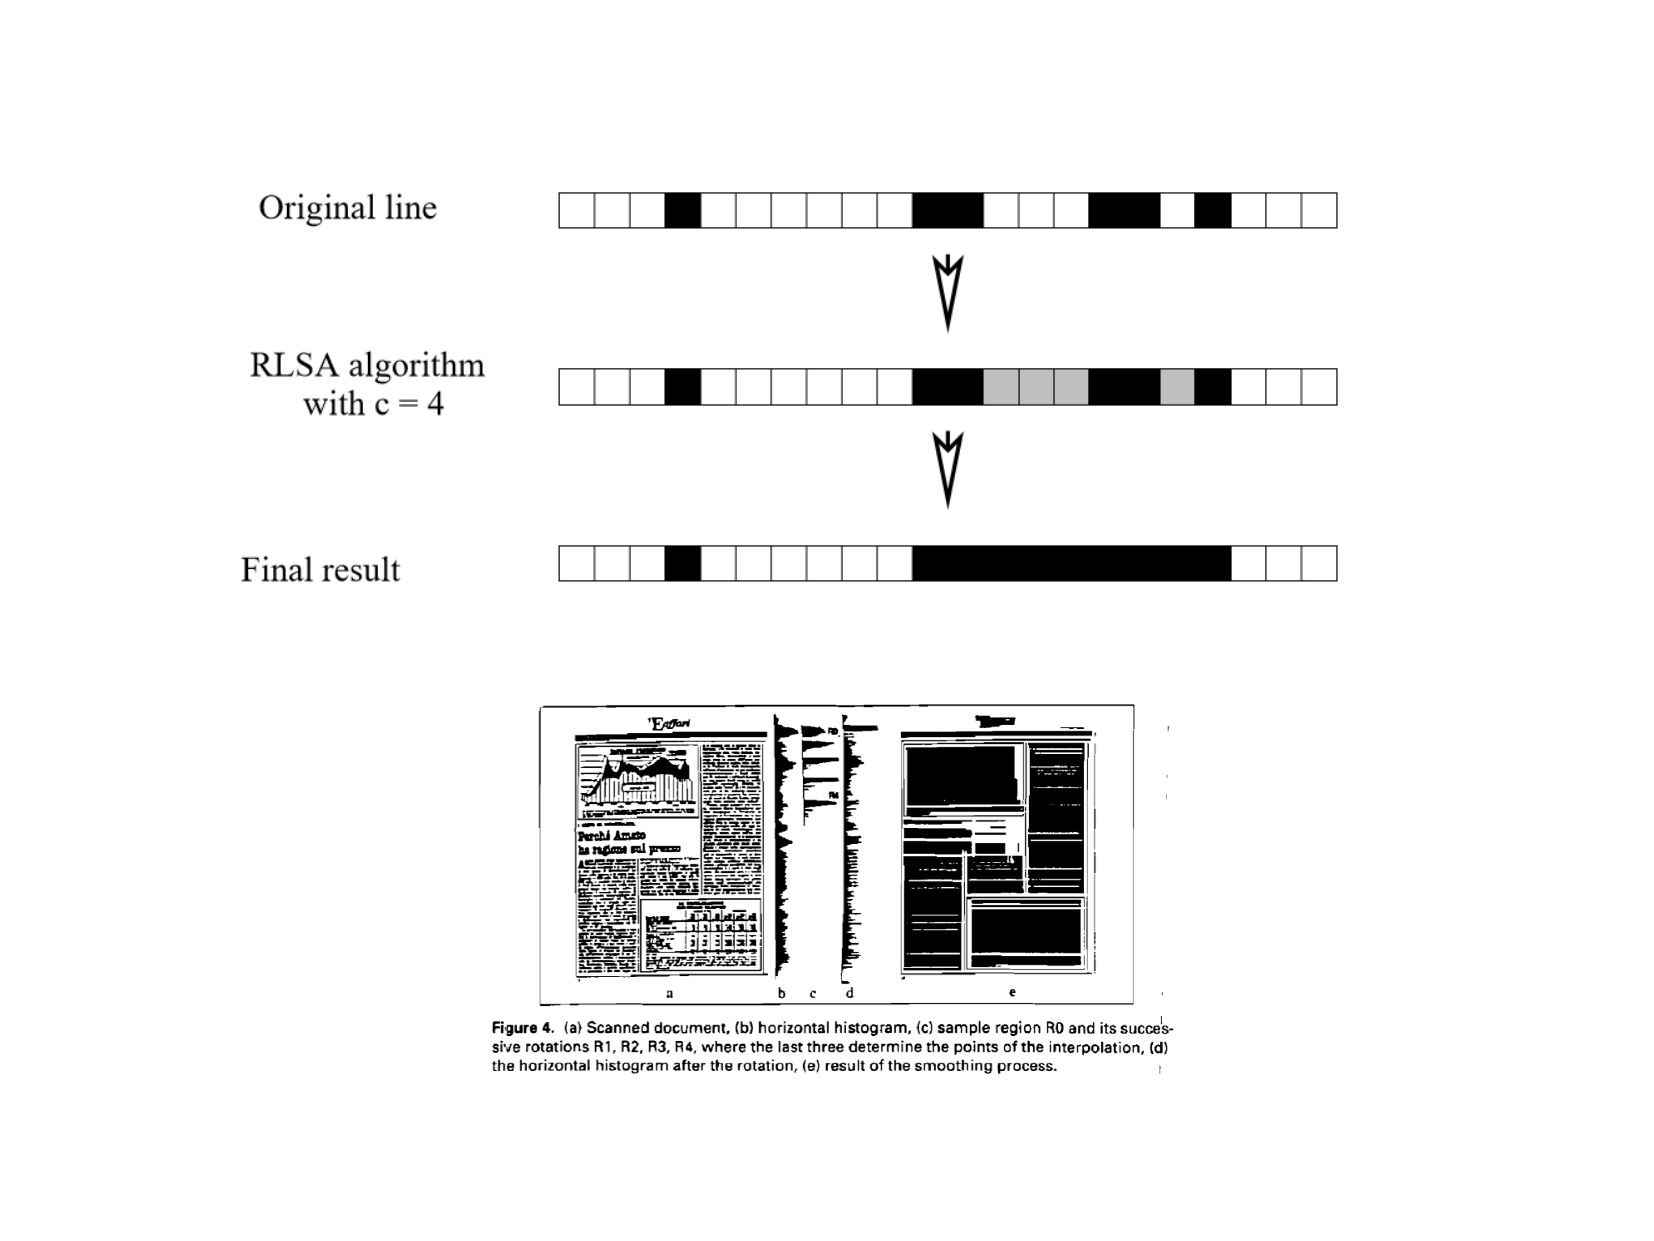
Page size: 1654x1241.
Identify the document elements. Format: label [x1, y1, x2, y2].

picture [9, 165, 1654, 644]
picture [401, 684, 1266, 1104]
